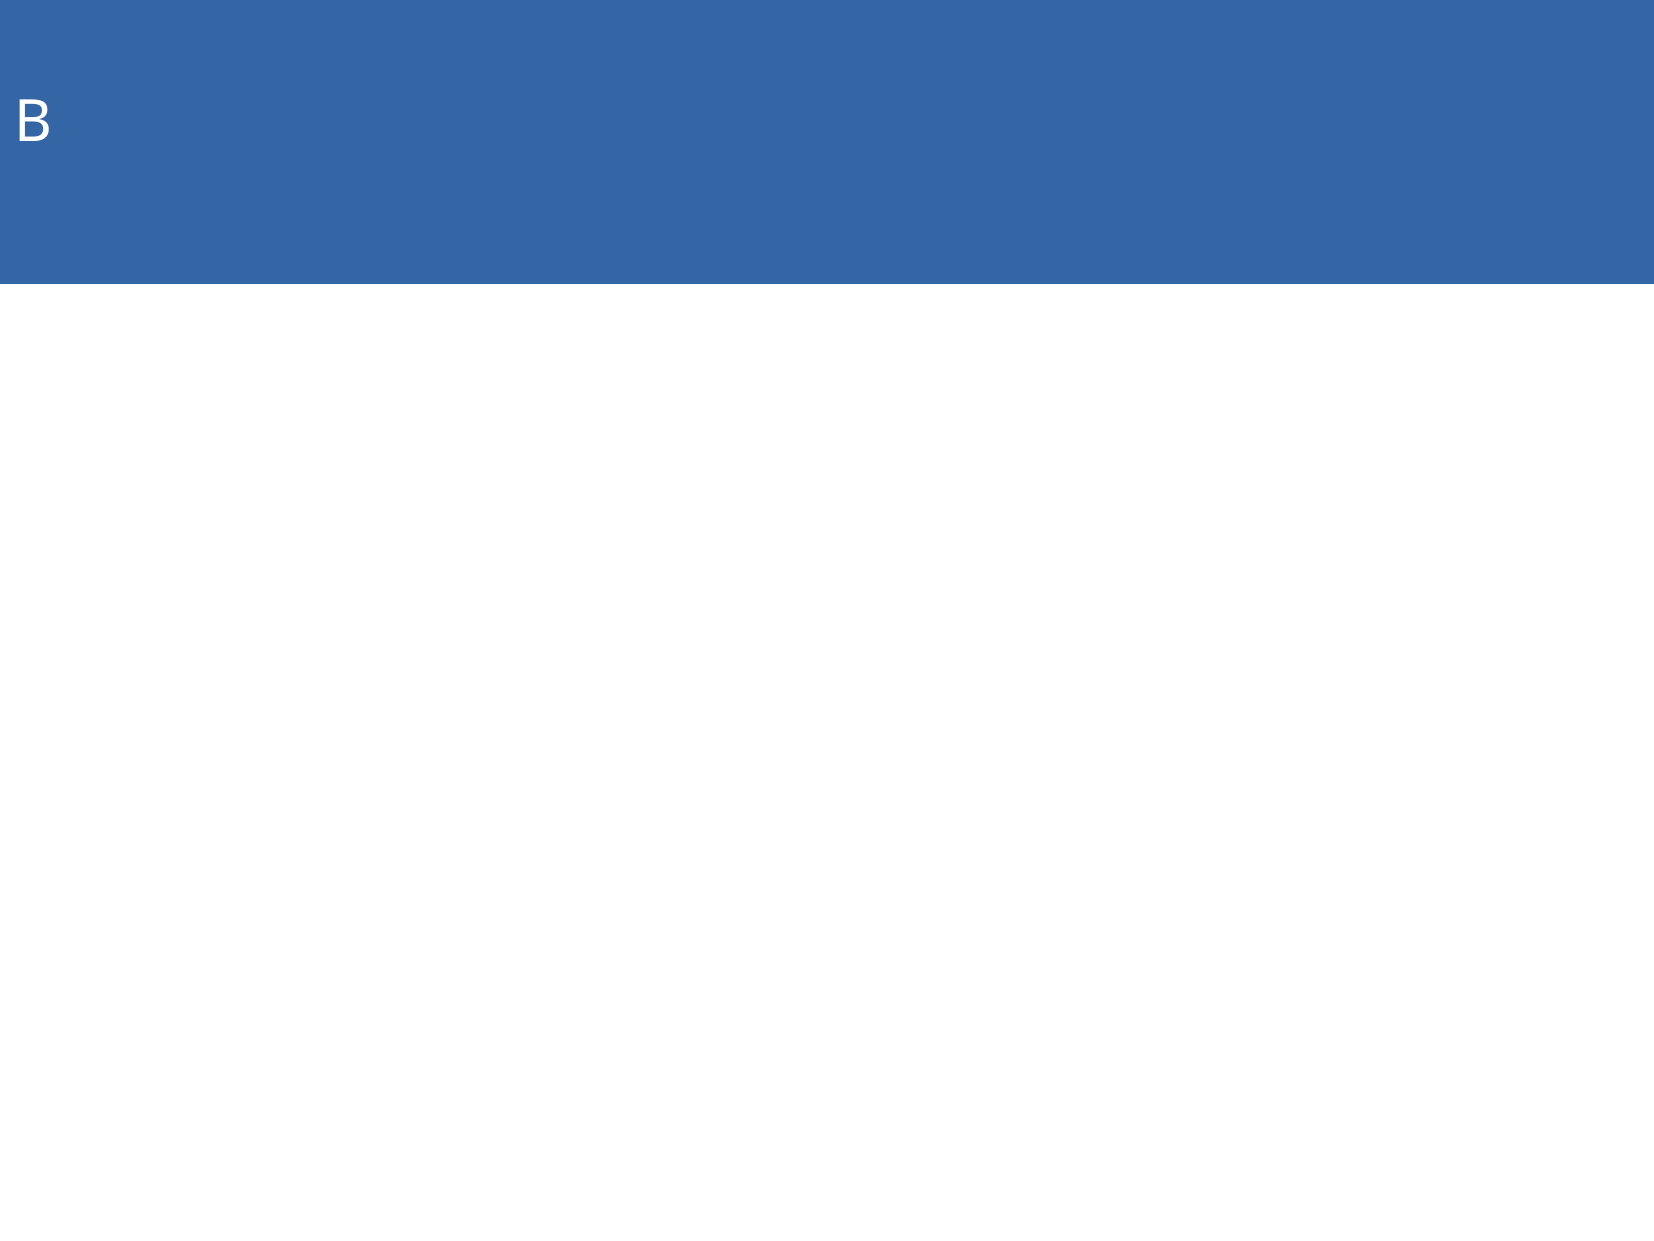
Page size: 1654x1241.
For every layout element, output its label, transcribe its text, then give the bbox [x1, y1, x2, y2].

text_box B [0, 0, 1654, 284]
